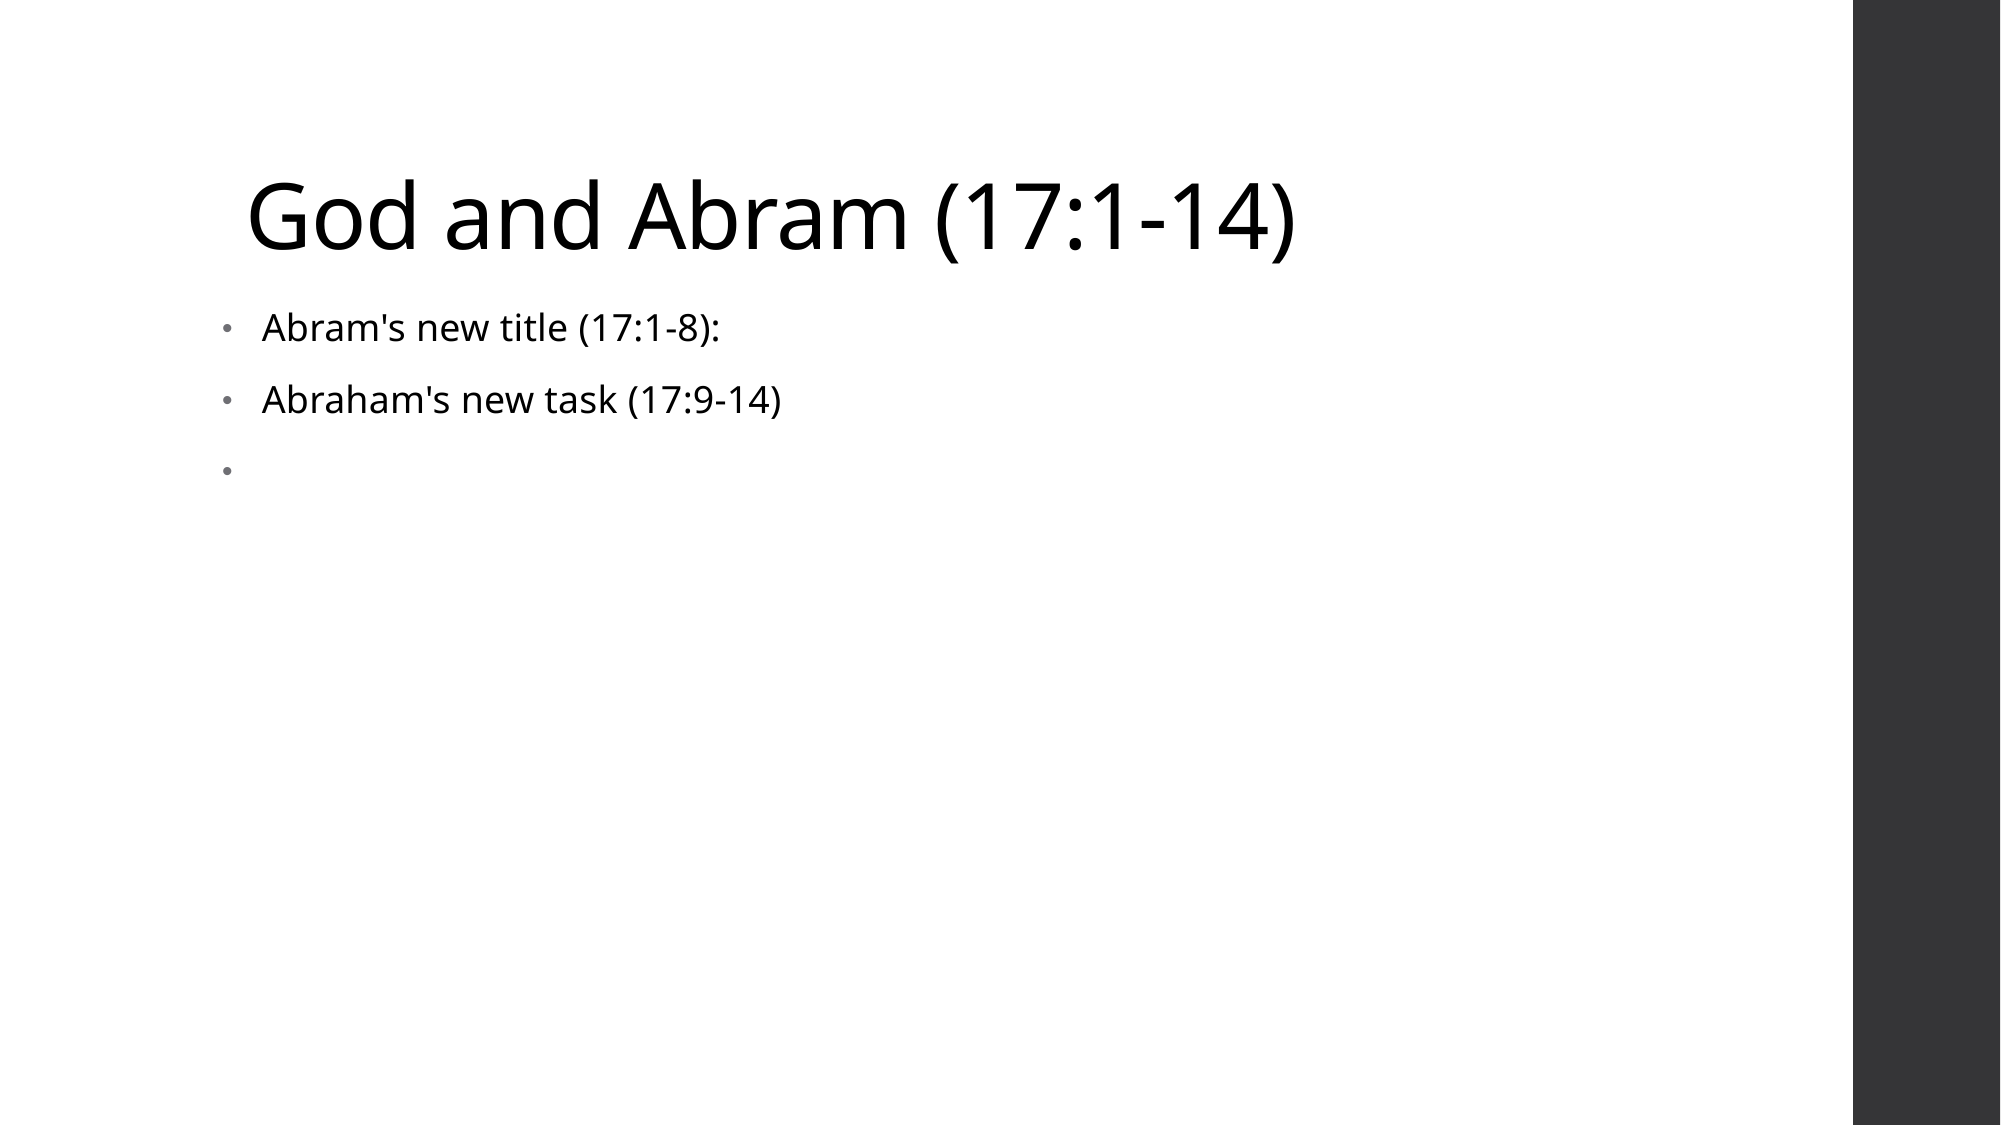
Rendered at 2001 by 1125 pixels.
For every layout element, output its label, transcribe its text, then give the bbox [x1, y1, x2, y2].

list Abram's new title (17:1-8): Abraham's new task (17:9-14) [206, 299, 1617, 1014]
title God and Abram (17:1-14) [206, 60, 1797, 278]
